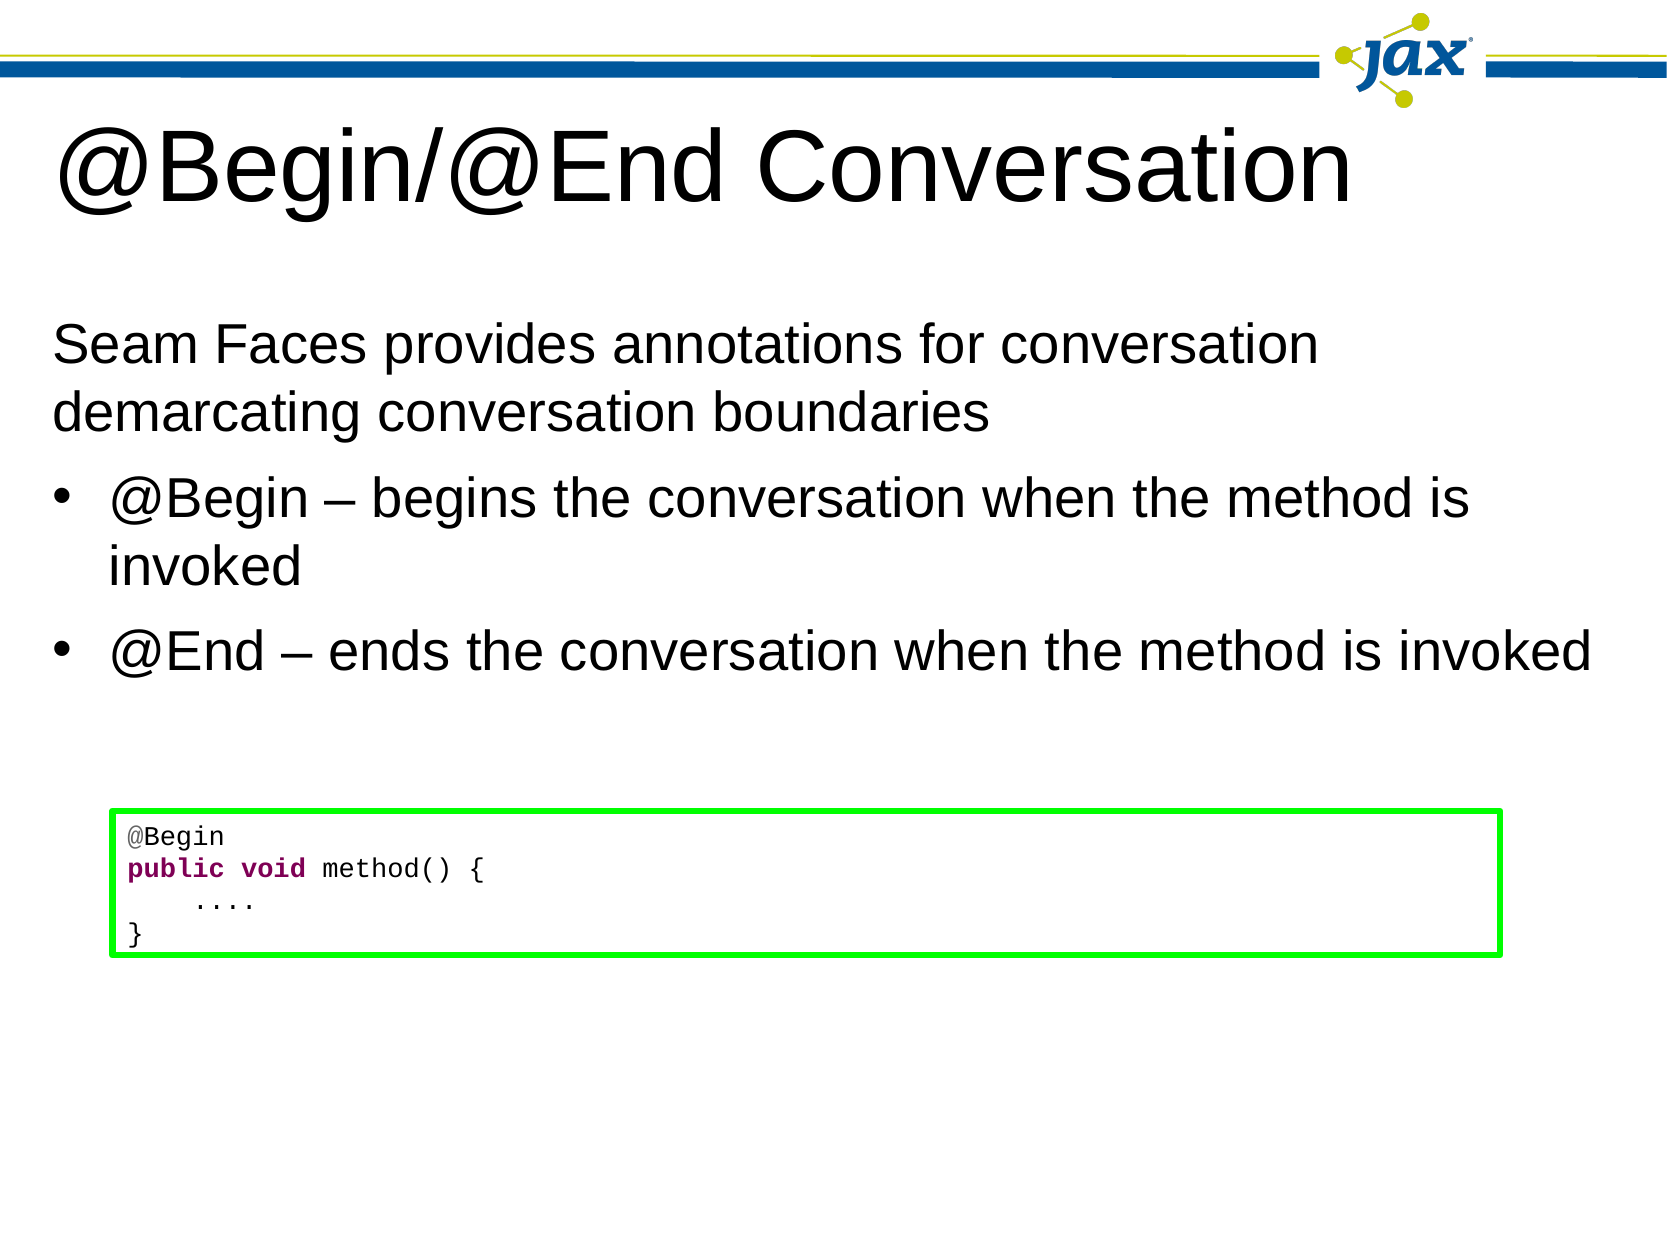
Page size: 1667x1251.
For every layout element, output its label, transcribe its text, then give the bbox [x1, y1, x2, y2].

title @Begin/@End Conversation [37, 91, 1651, 230]
list Seam Faces provides annotations for conversation demarcating conversation boundaries @Begin – begins the conversation when the method is invoked @End – ends the conversation when the method is invoked [37, 300, 1613, 1126]
picture [1335, 13, 1473, 91]
